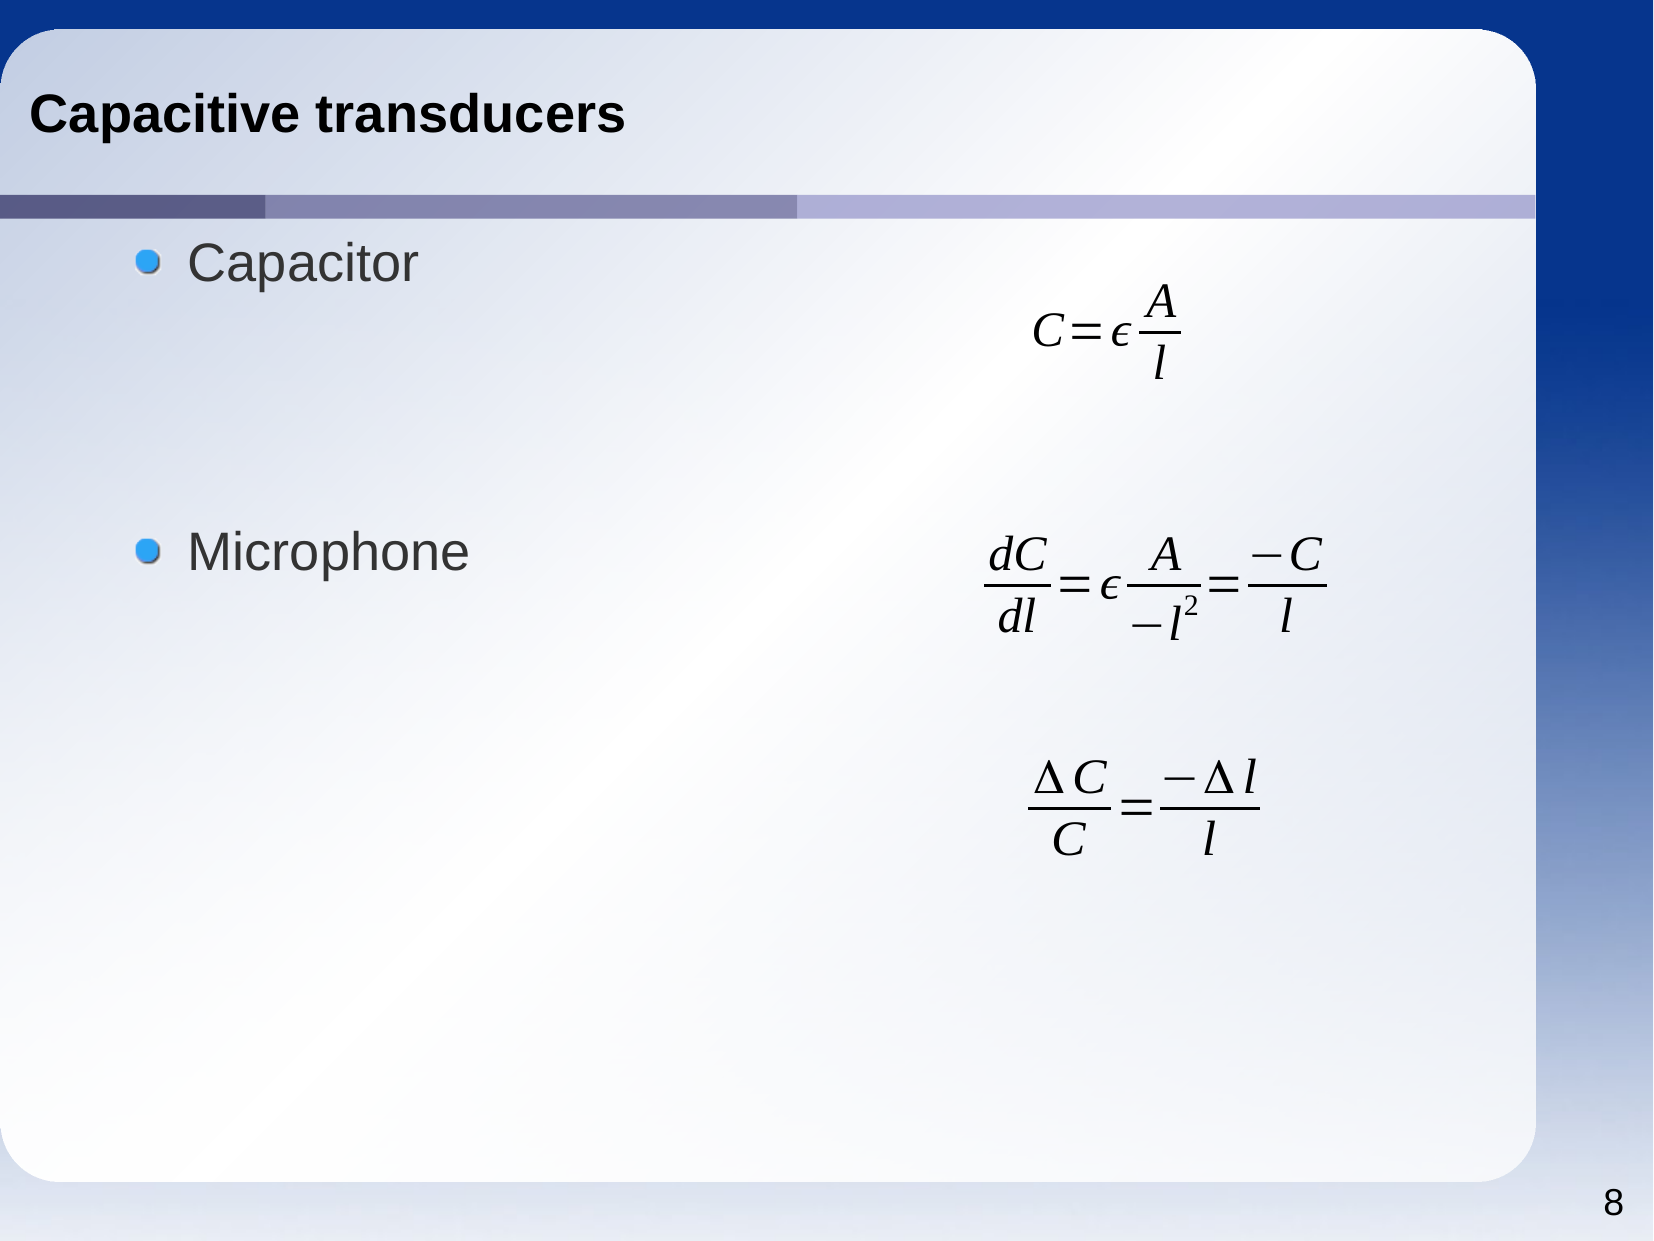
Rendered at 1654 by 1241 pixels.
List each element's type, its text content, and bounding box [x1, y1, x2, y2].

list Capacitor Microphone [45, 232, 767, 1148]
chart [975, 526, 1336, 651]
picture [0, 0, 1654, 1241]
chart [1020, 750, 1270, 867]
chart [1025, 273, 1190, 391]
title Capacitive transducers [29, 49, 1506, 178]
